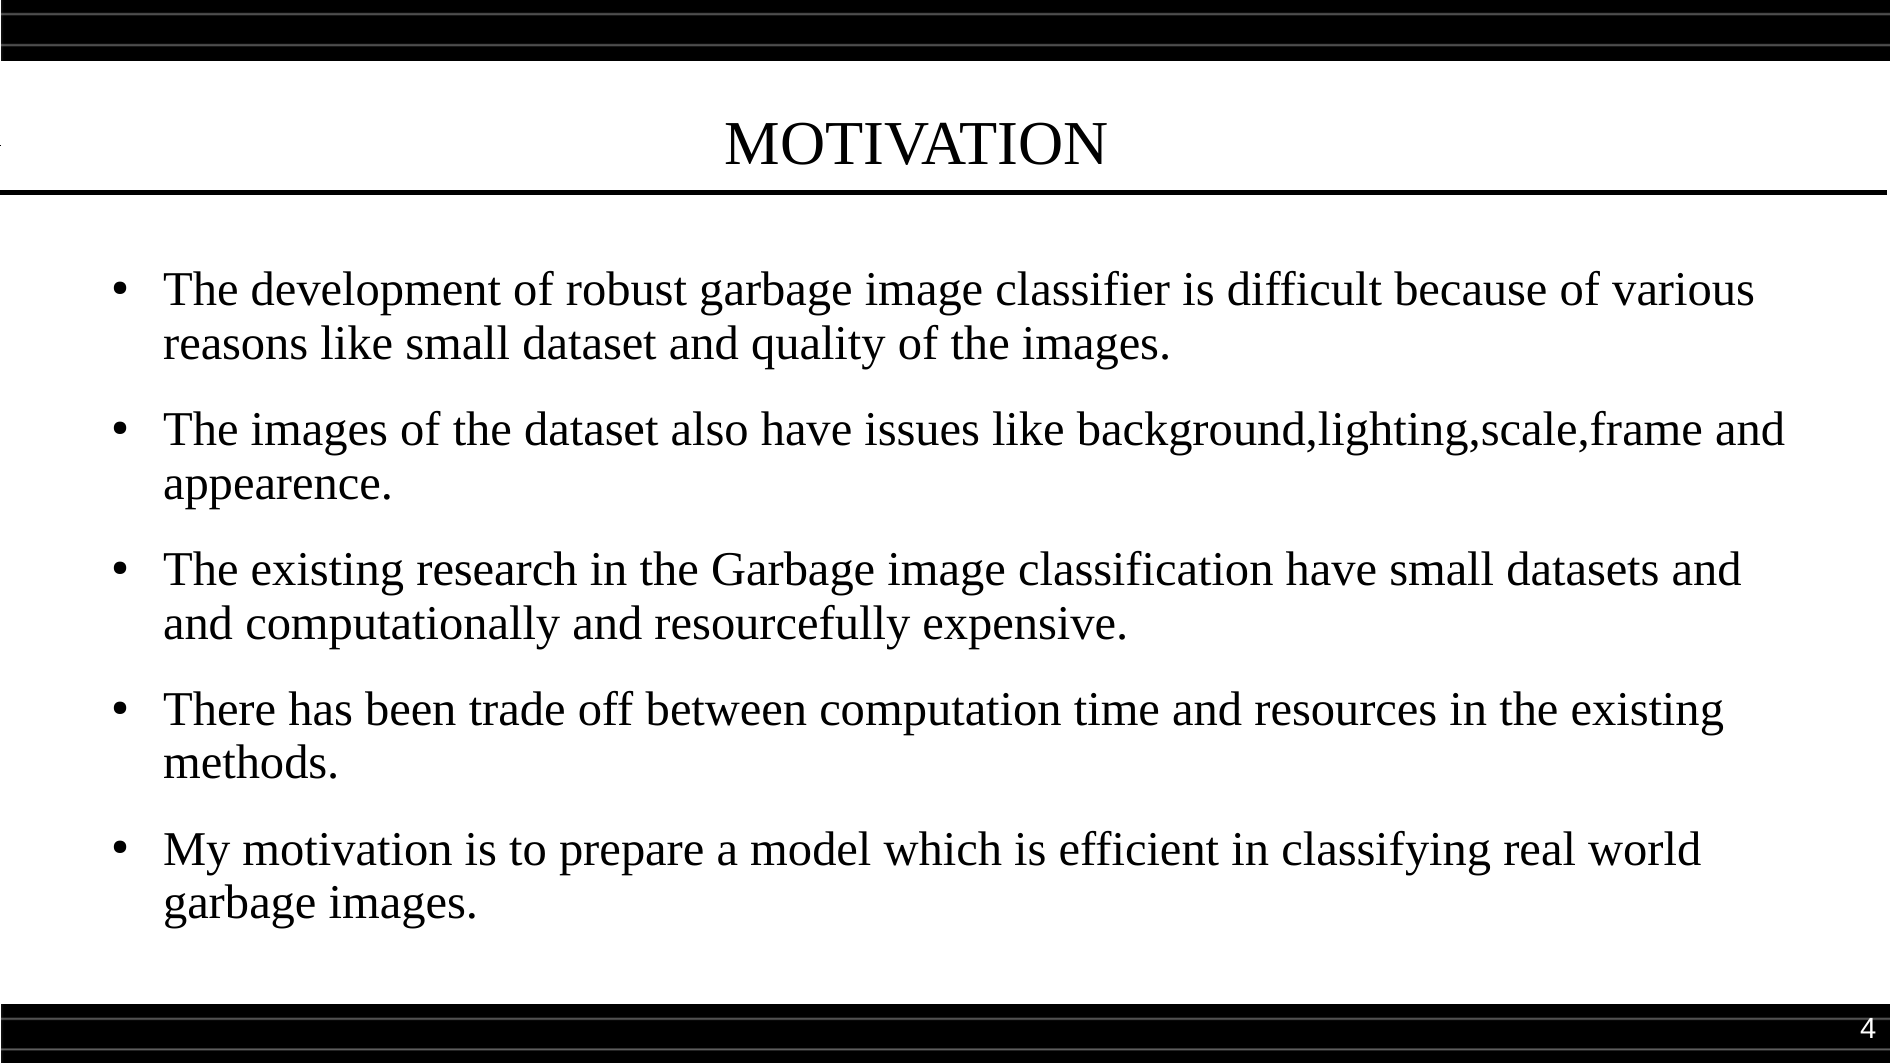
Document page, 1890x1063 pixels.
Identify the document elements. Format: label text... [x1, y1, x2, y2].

picture [1, 1004, 1890, 1063]
title MOTIVATION [66, 97, 1768, 190]
list The development of robust garbage image classifier is difficult because of various reasons like small dataset and quality of the images. The images of the dataset also have issues like background,lighting,scale,frame and appearence. The existing research in the Garbage image classification have small datasets and and computationally and resourcefully expensive. There has been trade off between computation time and resources in the existing methods. My motivation is to prepare a model which is efficient in classifying real world garbage images. [94, 262, 1796, 935]
picture [1, 0, 1890, 61]
